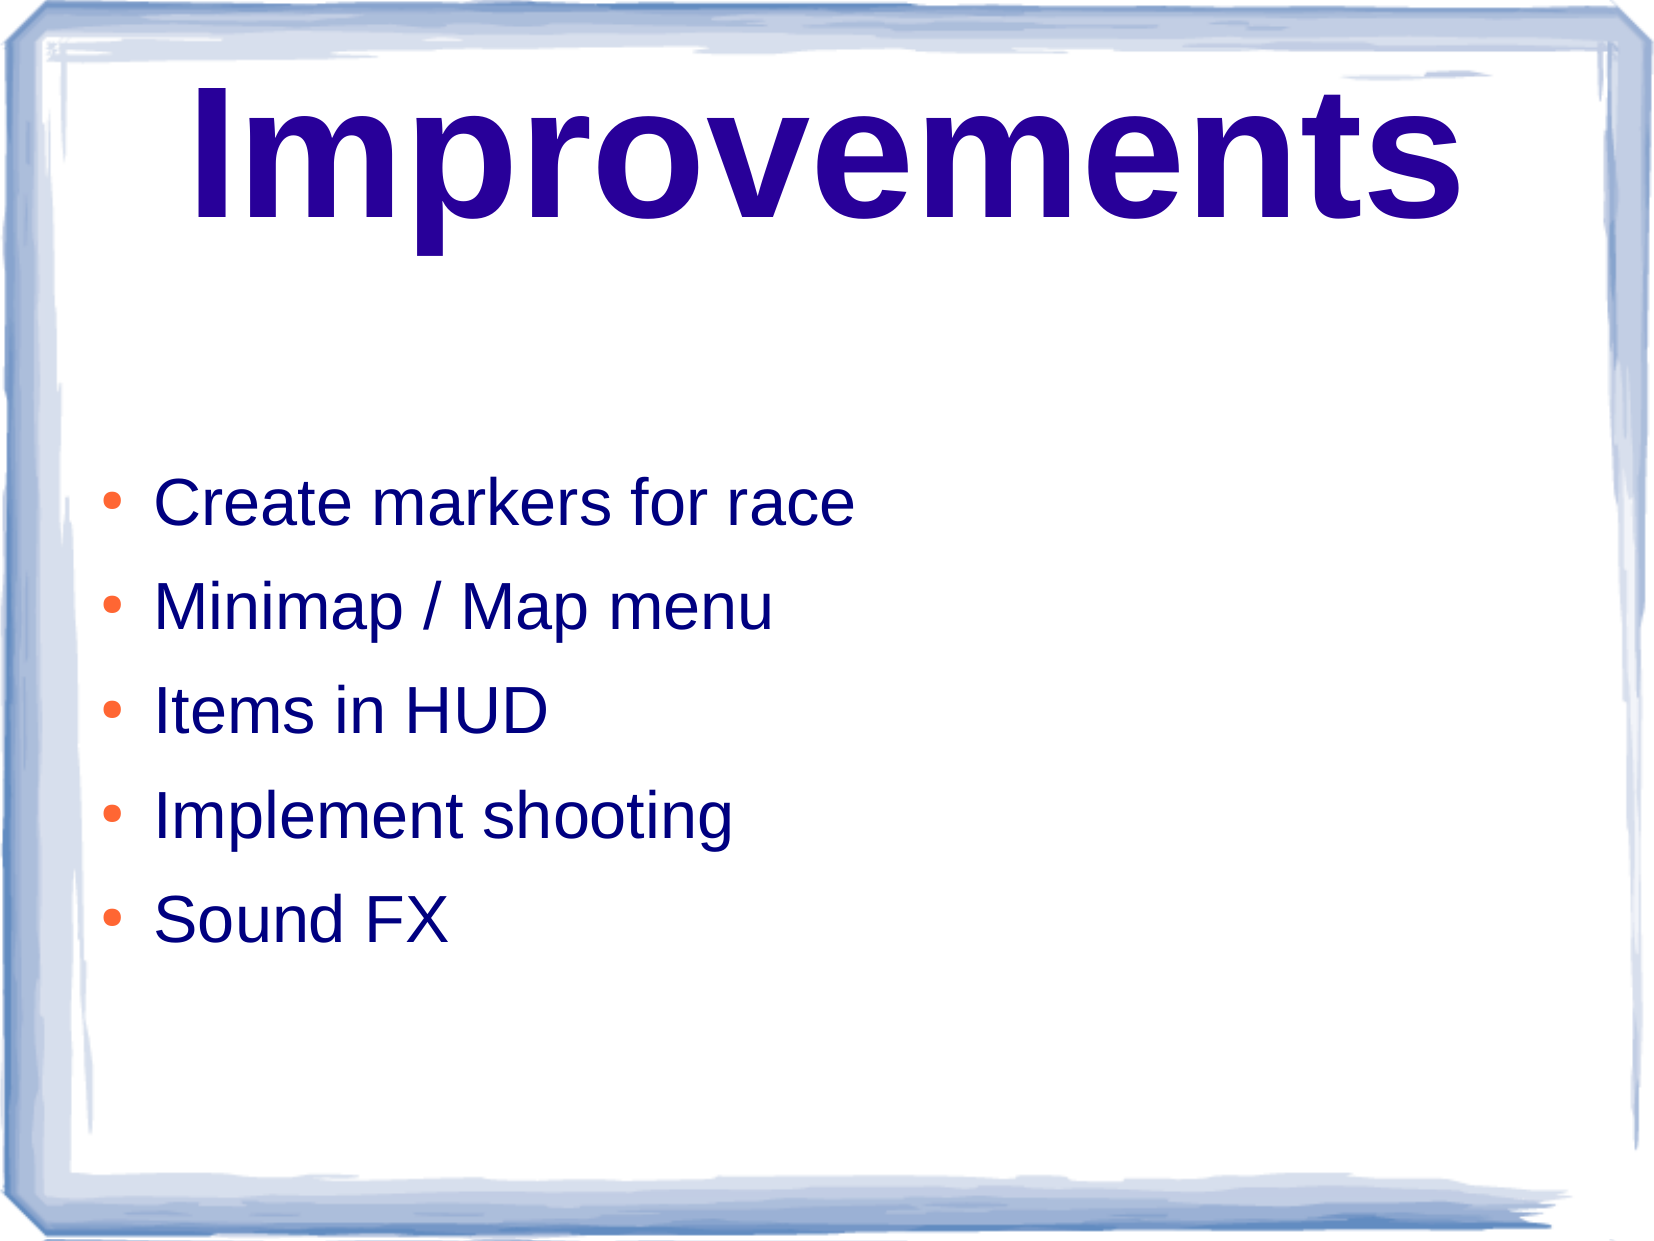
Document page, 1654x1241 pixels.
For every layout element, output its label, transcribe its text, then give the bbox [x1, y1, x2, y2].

list Create markers for race Minimap / Map menu Items in HUD Implement shooting Sound FX [82, 465, 1538, 1170]
picture [0, 0, 1654, 1241]
title Improvements [82, 48, 1571, 258]
